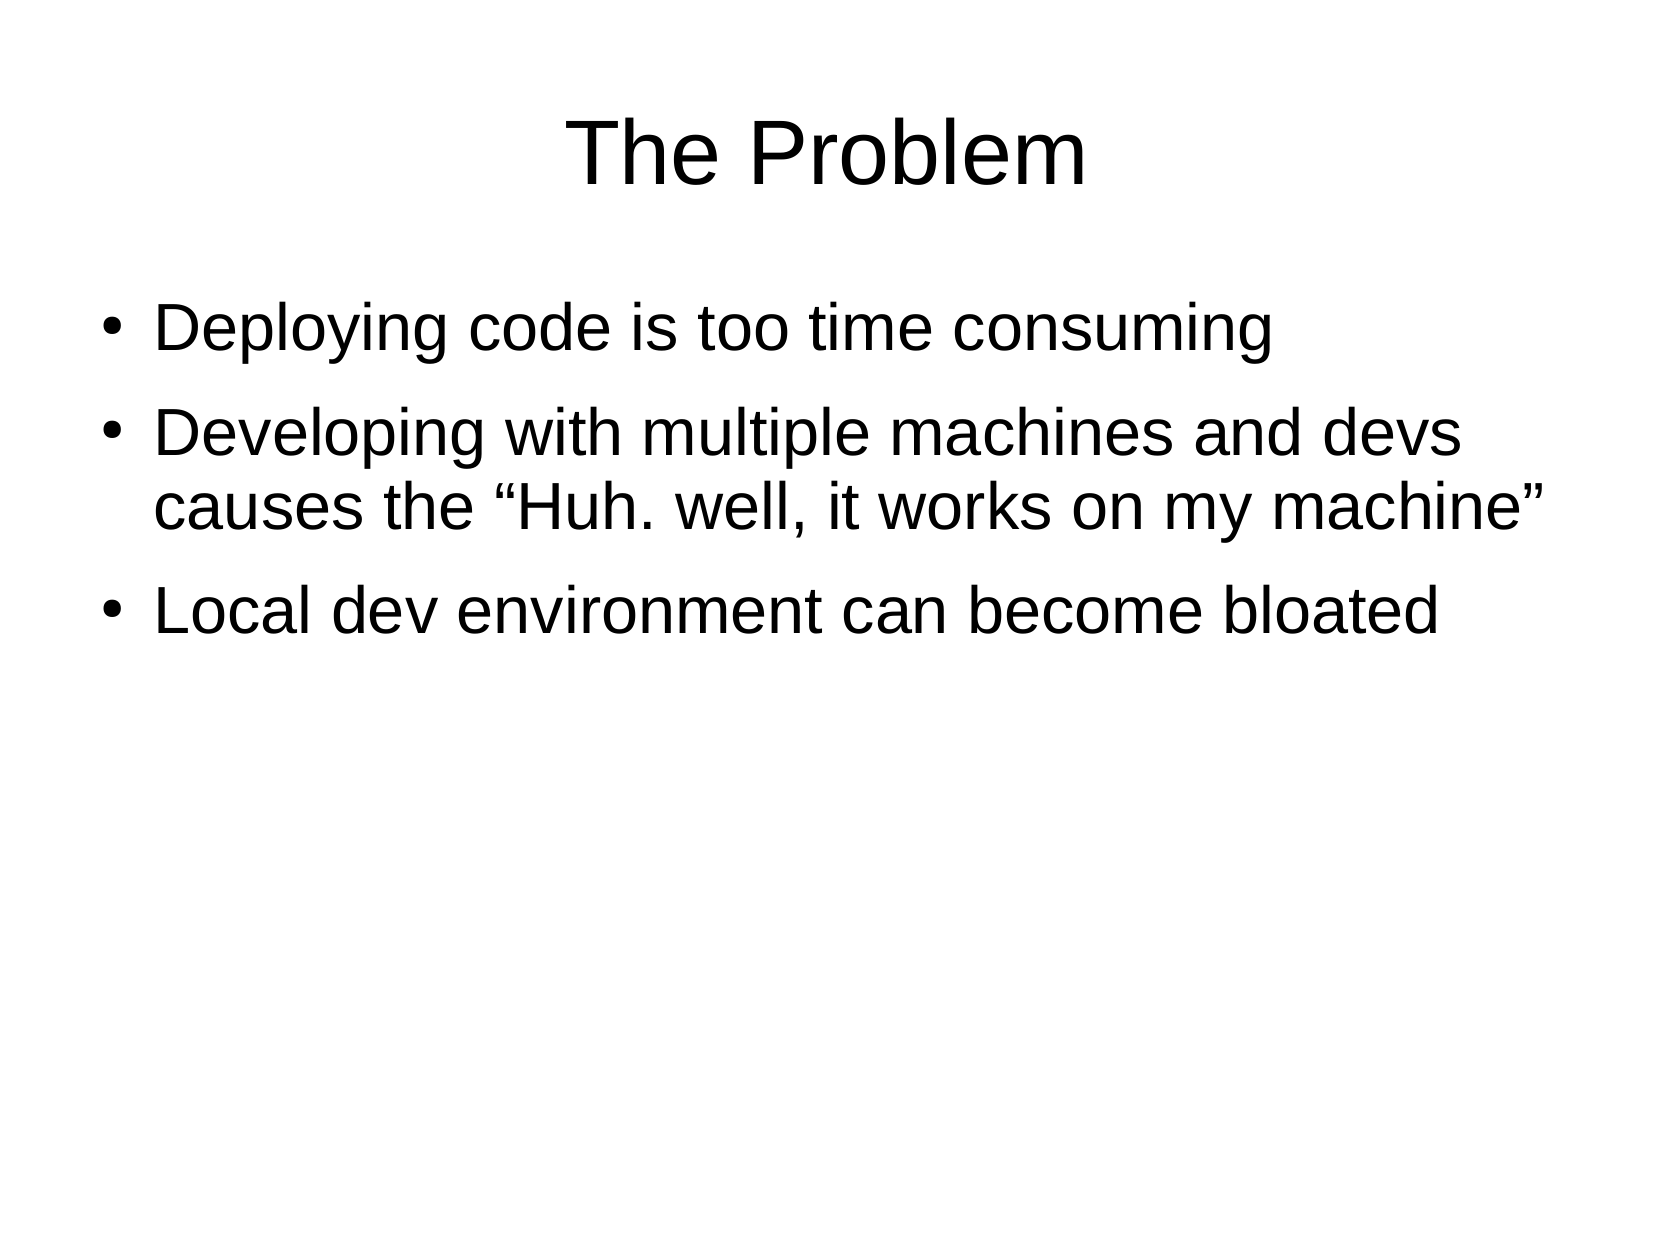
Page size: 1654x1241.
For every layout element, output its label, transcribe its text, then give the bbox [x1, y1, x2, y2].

list Deploying code is too time consuming Developing with multiple machines and devs causes the “Huh. well, it works on my machine” Local dev environment can become bloated [82, 290, 1571, 1010]
title The Problem [82, 49, 1571, 257]
